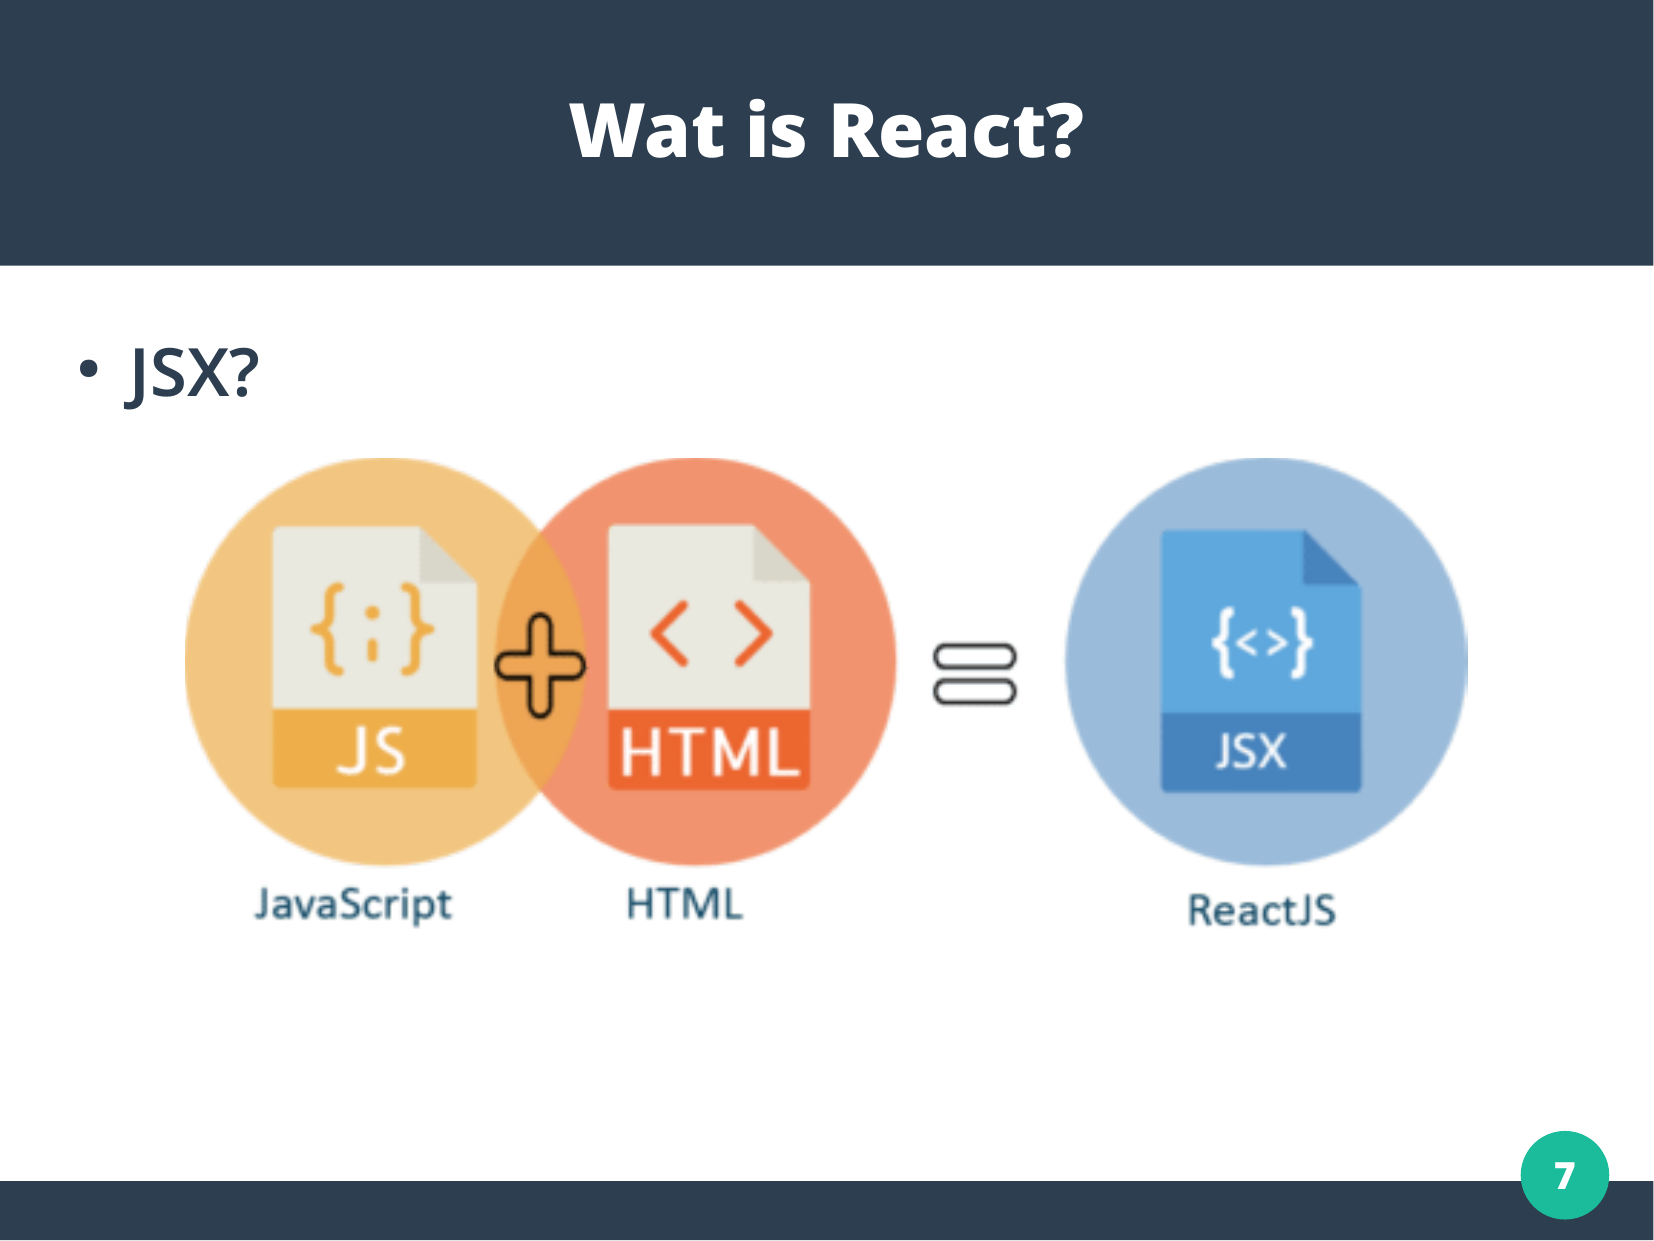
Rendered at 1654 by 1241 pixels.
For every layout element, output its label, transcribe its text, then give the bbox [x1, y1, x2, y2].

list JSX? [59, 324, 1595, 1152]
title Wat is React? [59, 49, 1595, 207]
picture [185, 458, 1468, 976]
